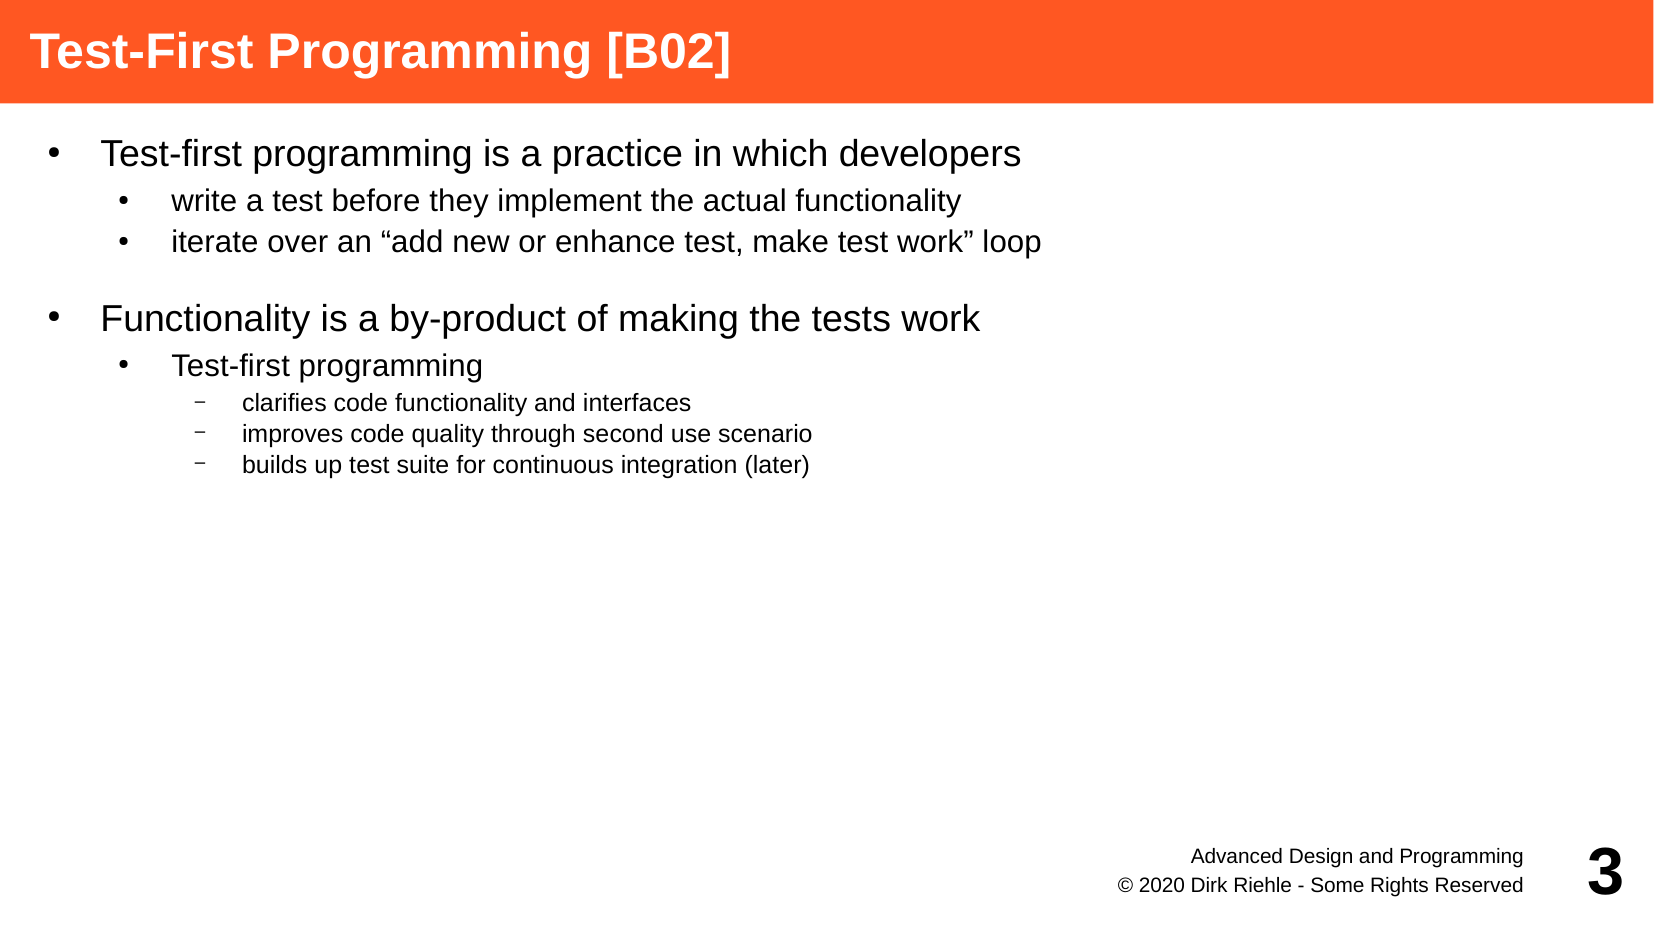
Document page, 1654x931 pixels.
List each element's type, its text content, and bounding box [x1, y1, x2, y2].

list Test-first programming is a practice in which developers write a test before they implement the actual functionality iterate over an “add new or enhance test, make test work” loop Functionality is a by-product of making the tests work Test-first programming clarifies code functionality and interfaces improves code quality through second use scenario builds up test suite for continuous integration (later) [29, 132, 1625, 813]
title Test-First Programming [B02] [0, 0, 1654, 104]
